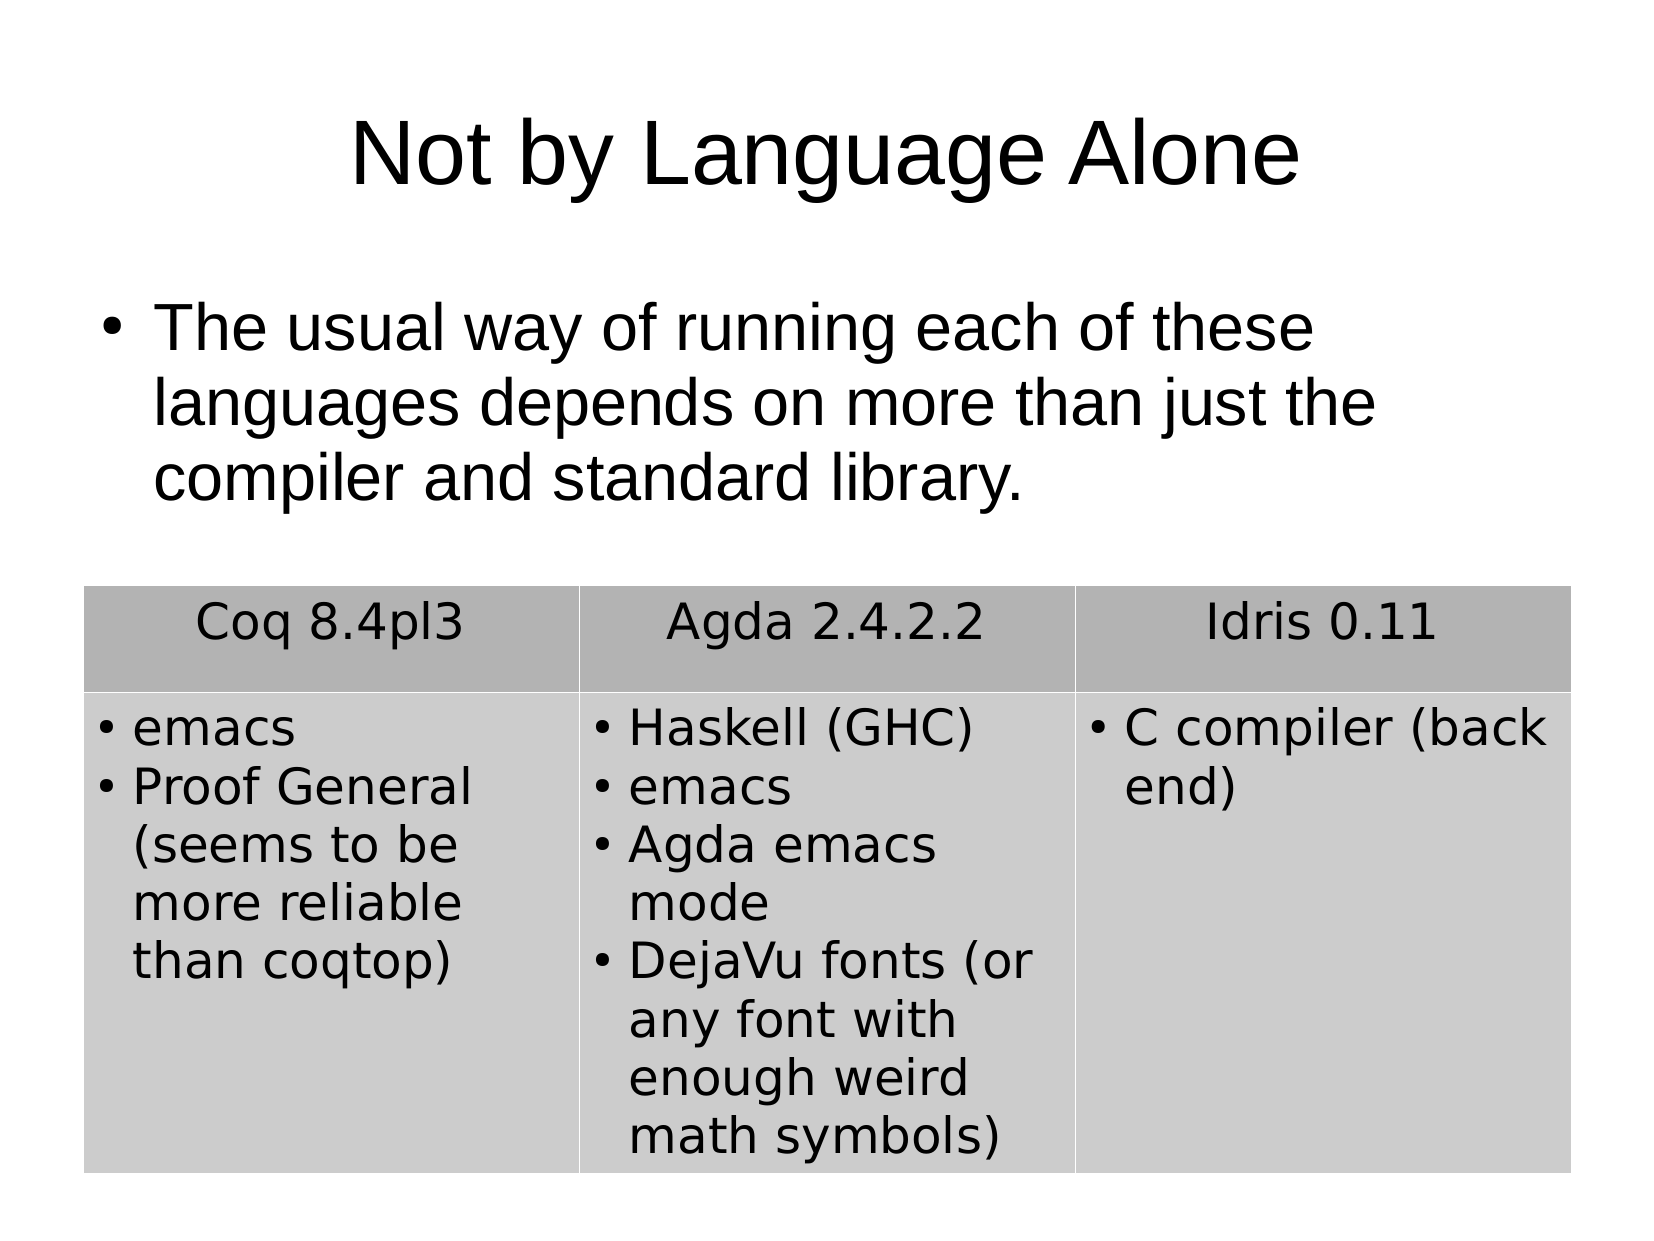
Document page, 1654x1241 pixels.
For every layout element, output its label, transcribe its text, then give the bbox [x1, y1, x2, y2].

table_header Coq 8.4pl3 [84, 586, 579, 692]
table_cell C compiler (back end) [1076, 693, 1571, 1173]
table_cell emacs Proof General (seems to be more reliable than coqtop) [84, 693, 579, 1173]
title Not by Language Alone [82, 49, 1571, 257]
table_header Idris 0.11 [1076, 586, 1571, 692]
table_cell Haskell (GHC) emacs Agda emacs mode DejaVu fonts (or any font with enough weird math symbols) [580, 693, 1075, 1173]
list The usual way of running each of these languages depends on more than just the compiler and standard library. [82, 290, 1576, 524]
table_header Agda 2.4.2.2 [580, 586, 1075, 692]
